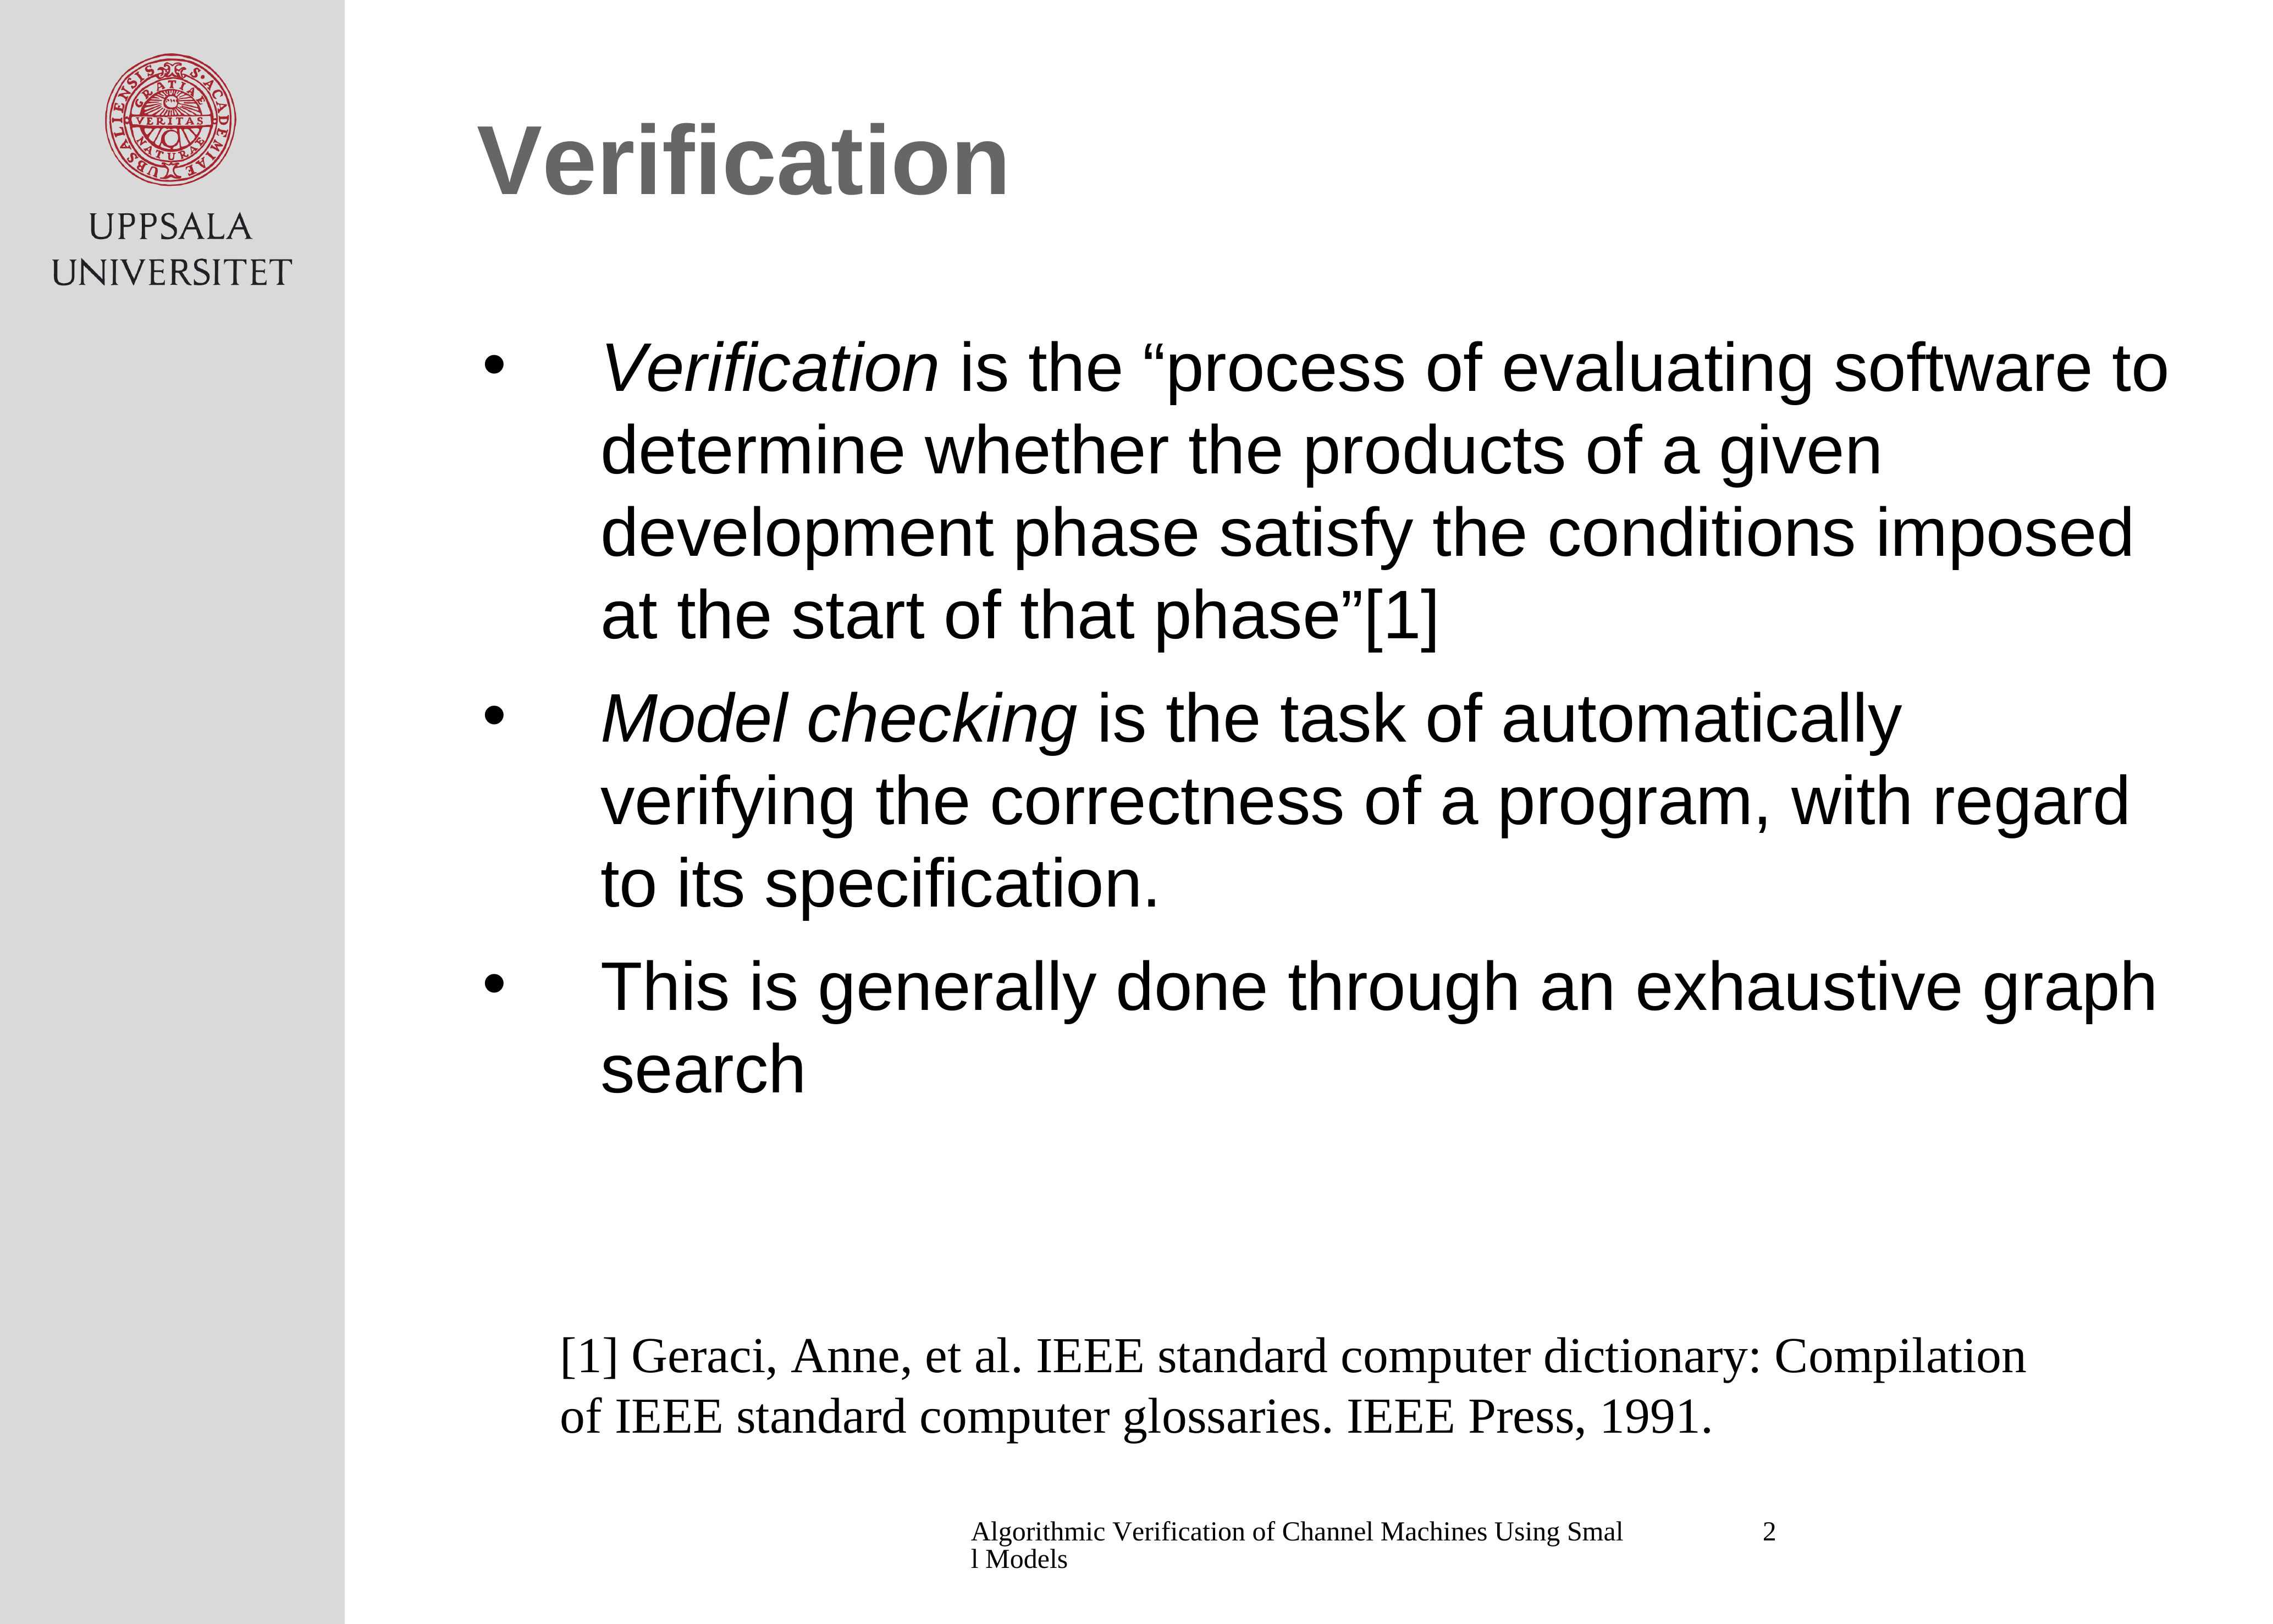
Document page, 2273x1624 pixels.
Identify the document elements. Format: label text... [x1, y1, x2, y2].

title Verification [445, 26, 2215, 285]
text_box [1] Geraci, Anne, et al. IEEE standard computer dictionary: Compilation of IEEE standard computer glossaries. IEEE Press, 1991. [551, 1318, 2057, 1448]
picture [0, 0, 345, 1624]
list Verification is the “process of evaluating software to determine whether the products of a given development phase satisfy the conditions imposed at the start of that phase”[1] Model checking is the task of automatically verifying the correctness of a program, with regard to its specification. This is generally done through an exhaustive graph search [450, 306, 2205, 1392]
